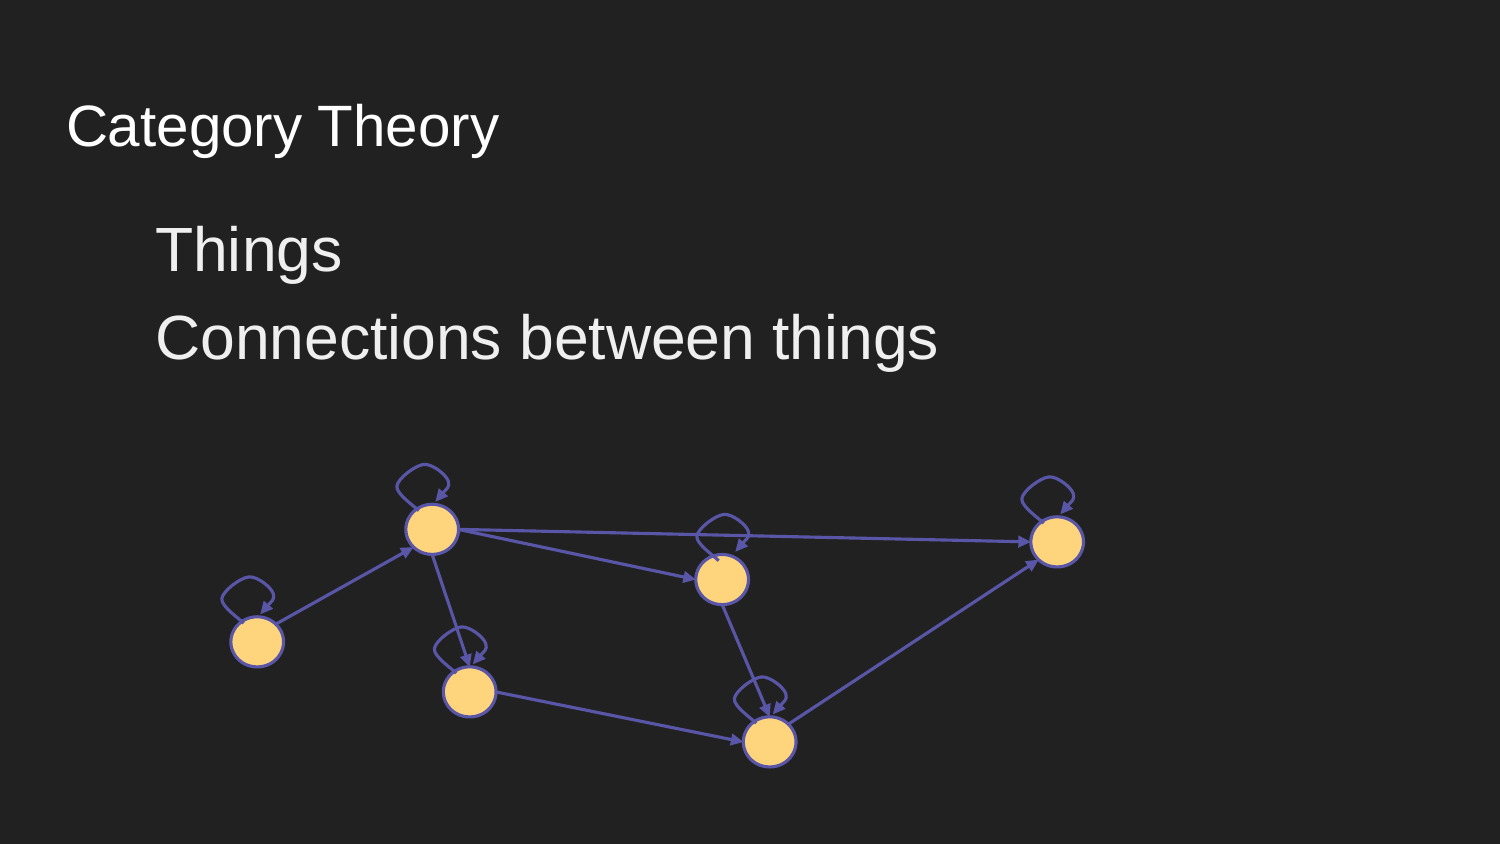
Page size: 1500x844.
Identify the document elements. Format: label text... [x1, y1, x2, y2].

text_box [443, 666, 496, 717]
text_box [405, 504, 459, 555]
title Category Theory [51, 72, 1449, 167]
text_box [695, 554, 749, 605]
text_box [743, 716, 797, 767]
text_box Things Connections between things [140, 194, 1425, 809]
text_box [230, 616, 284, 667]
text_box [1030, 516, 1084, 567]
